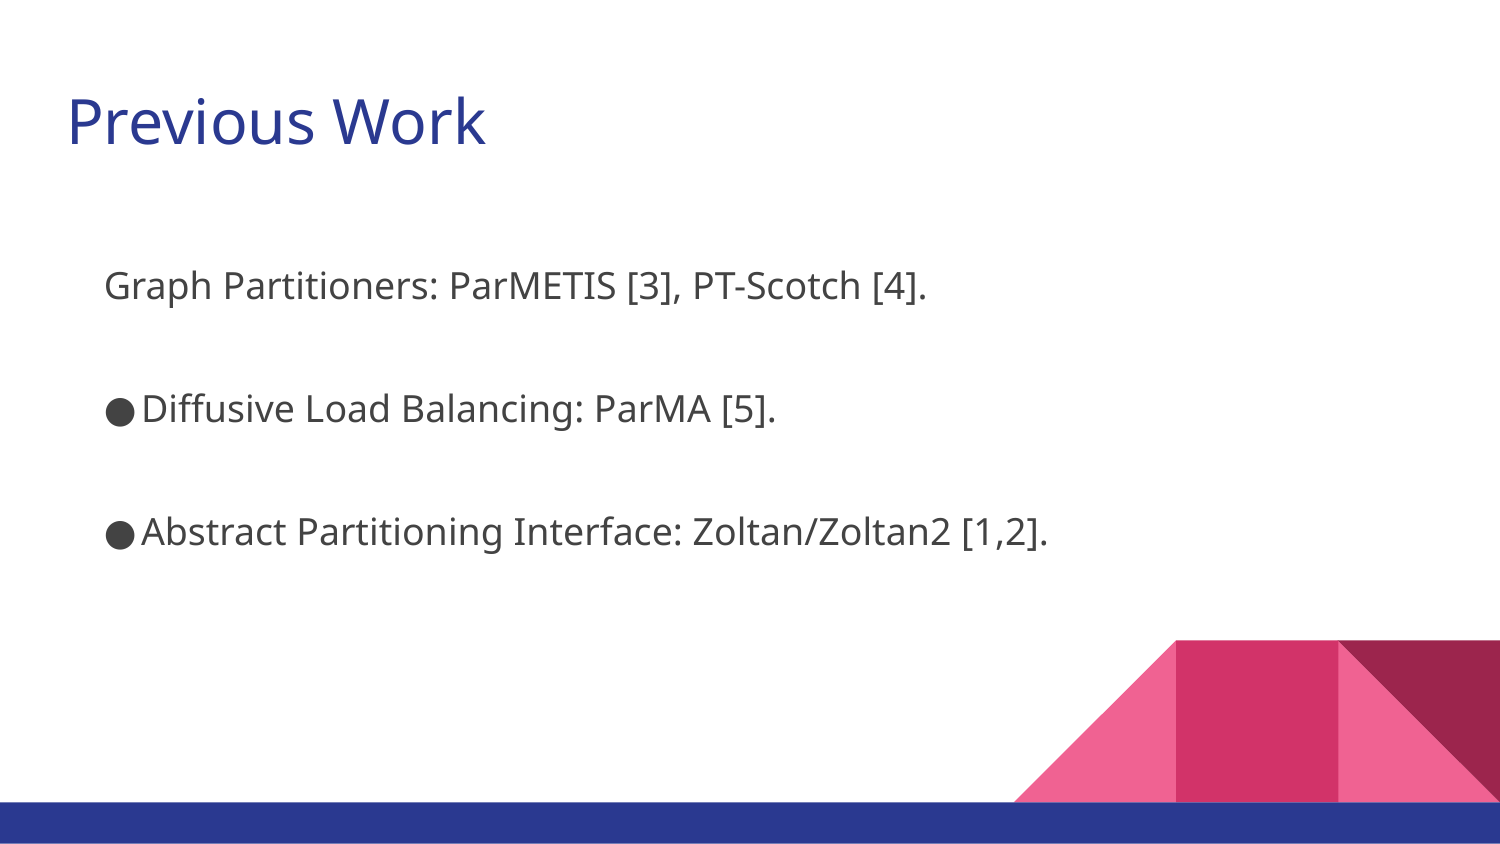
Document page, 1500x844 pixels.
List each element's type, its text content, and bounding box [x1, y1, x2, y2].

list Graph Partitioners: ParMETIS [3], PT-Scotch [4]. Diffusive Load Balancing: ParMA [5]. Abstract Partitioning Interface: Zoltan/Zoltan2 [1,2]. [51, 201, 1449, 750]
title Previous Work [51, 67, 1449, 167]
